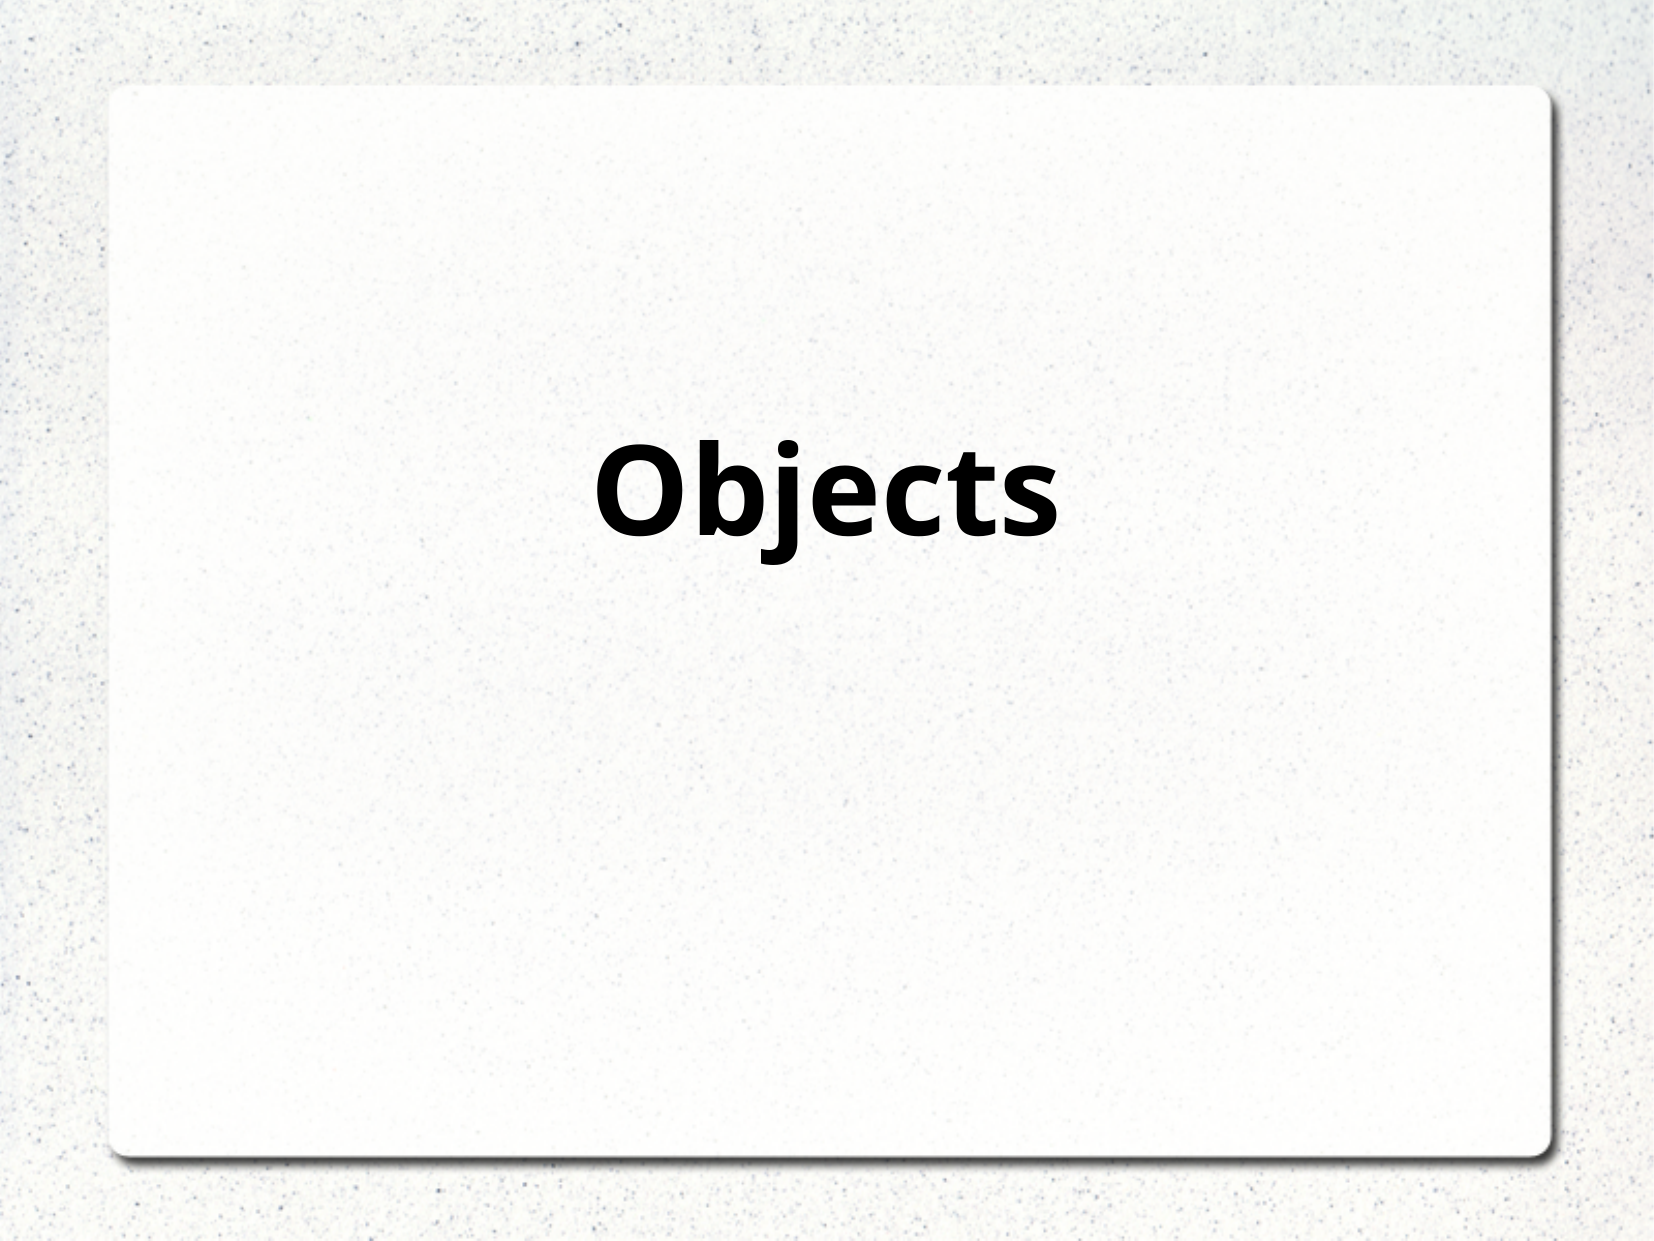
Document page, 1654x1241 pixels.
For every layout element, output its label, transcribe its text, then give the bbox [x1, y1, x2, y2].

title Objects [118, 383, 1536, 591]
picture [0, 0, 1654, 1241]
